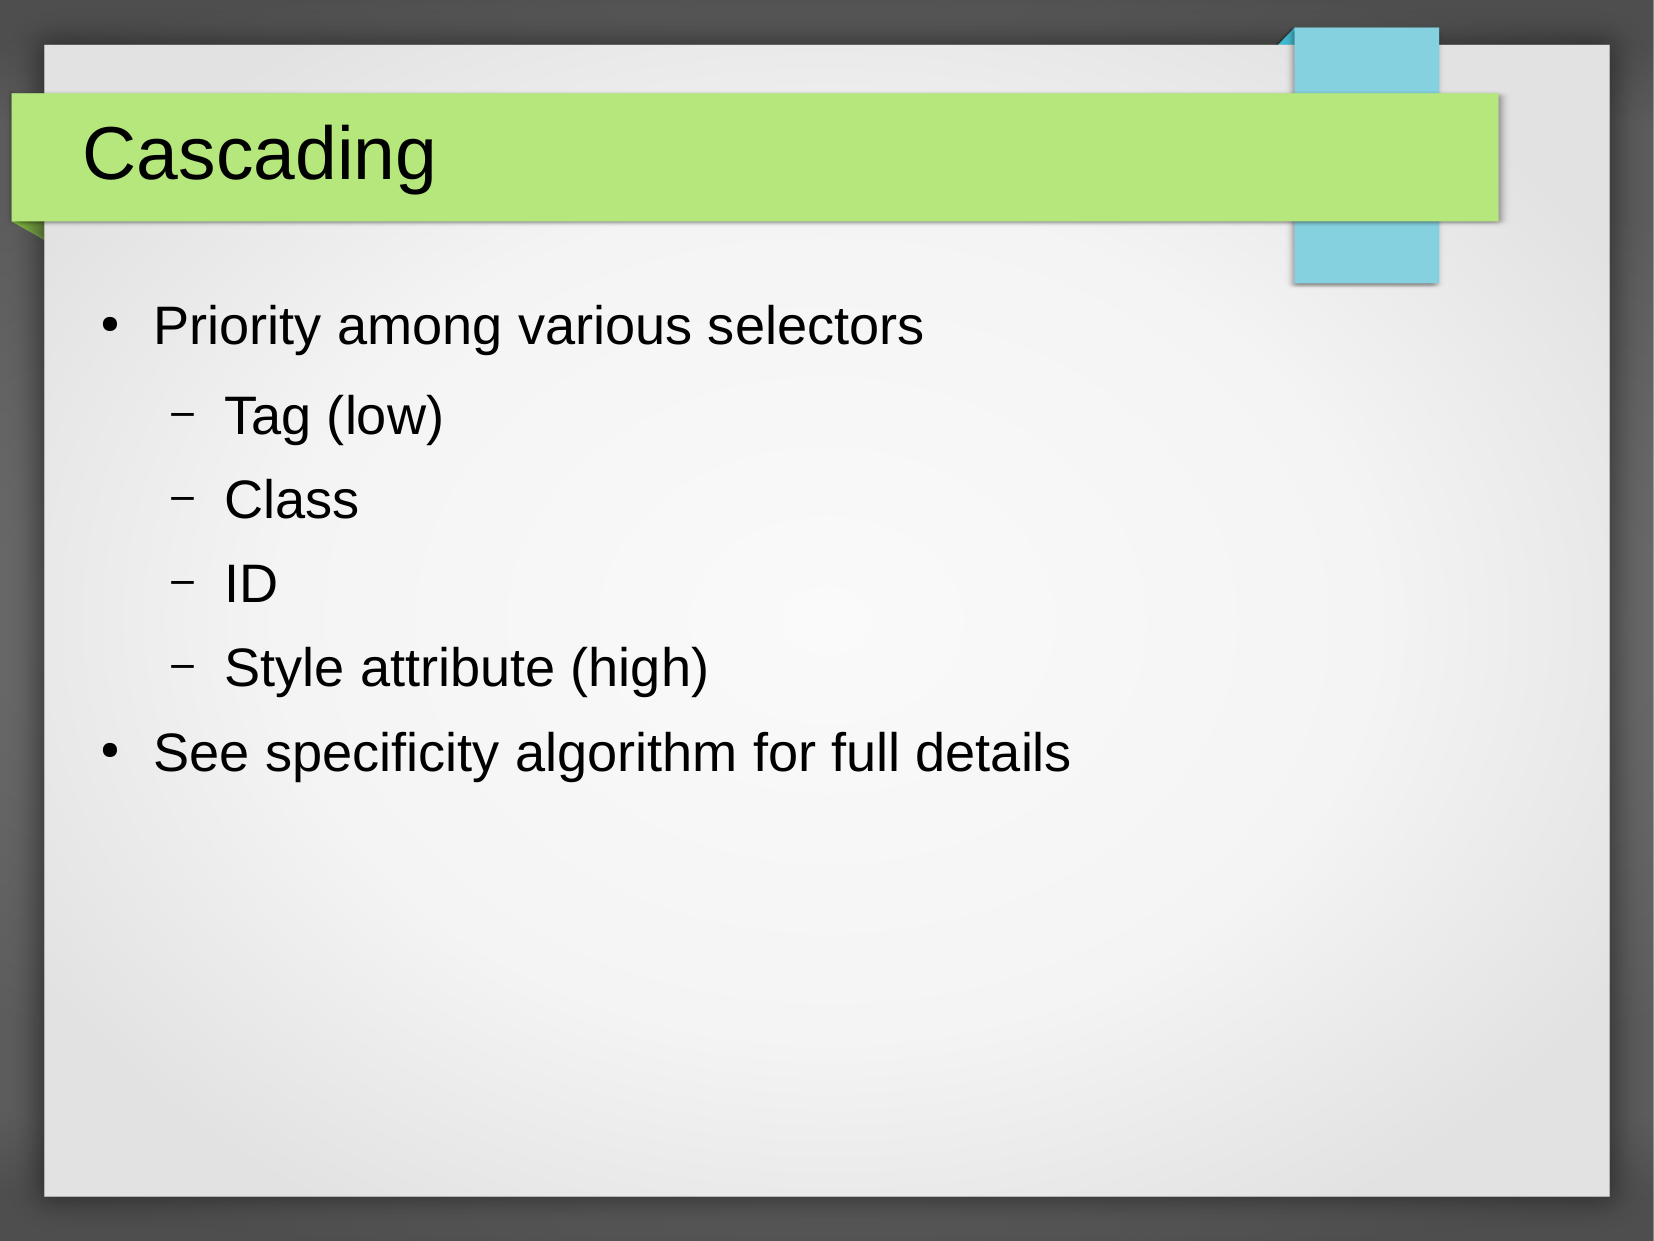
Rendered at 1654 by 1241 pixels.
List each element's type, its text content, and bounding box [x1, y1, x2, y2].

picture [0, 0, 1654, 1241]
title Cascading [82, 94, 1264, 213]
list Priority among various selectors Tag (low) Class ID Style attribute (high) See specificity algorithm for full details [82, 295, 1571, 1146]
